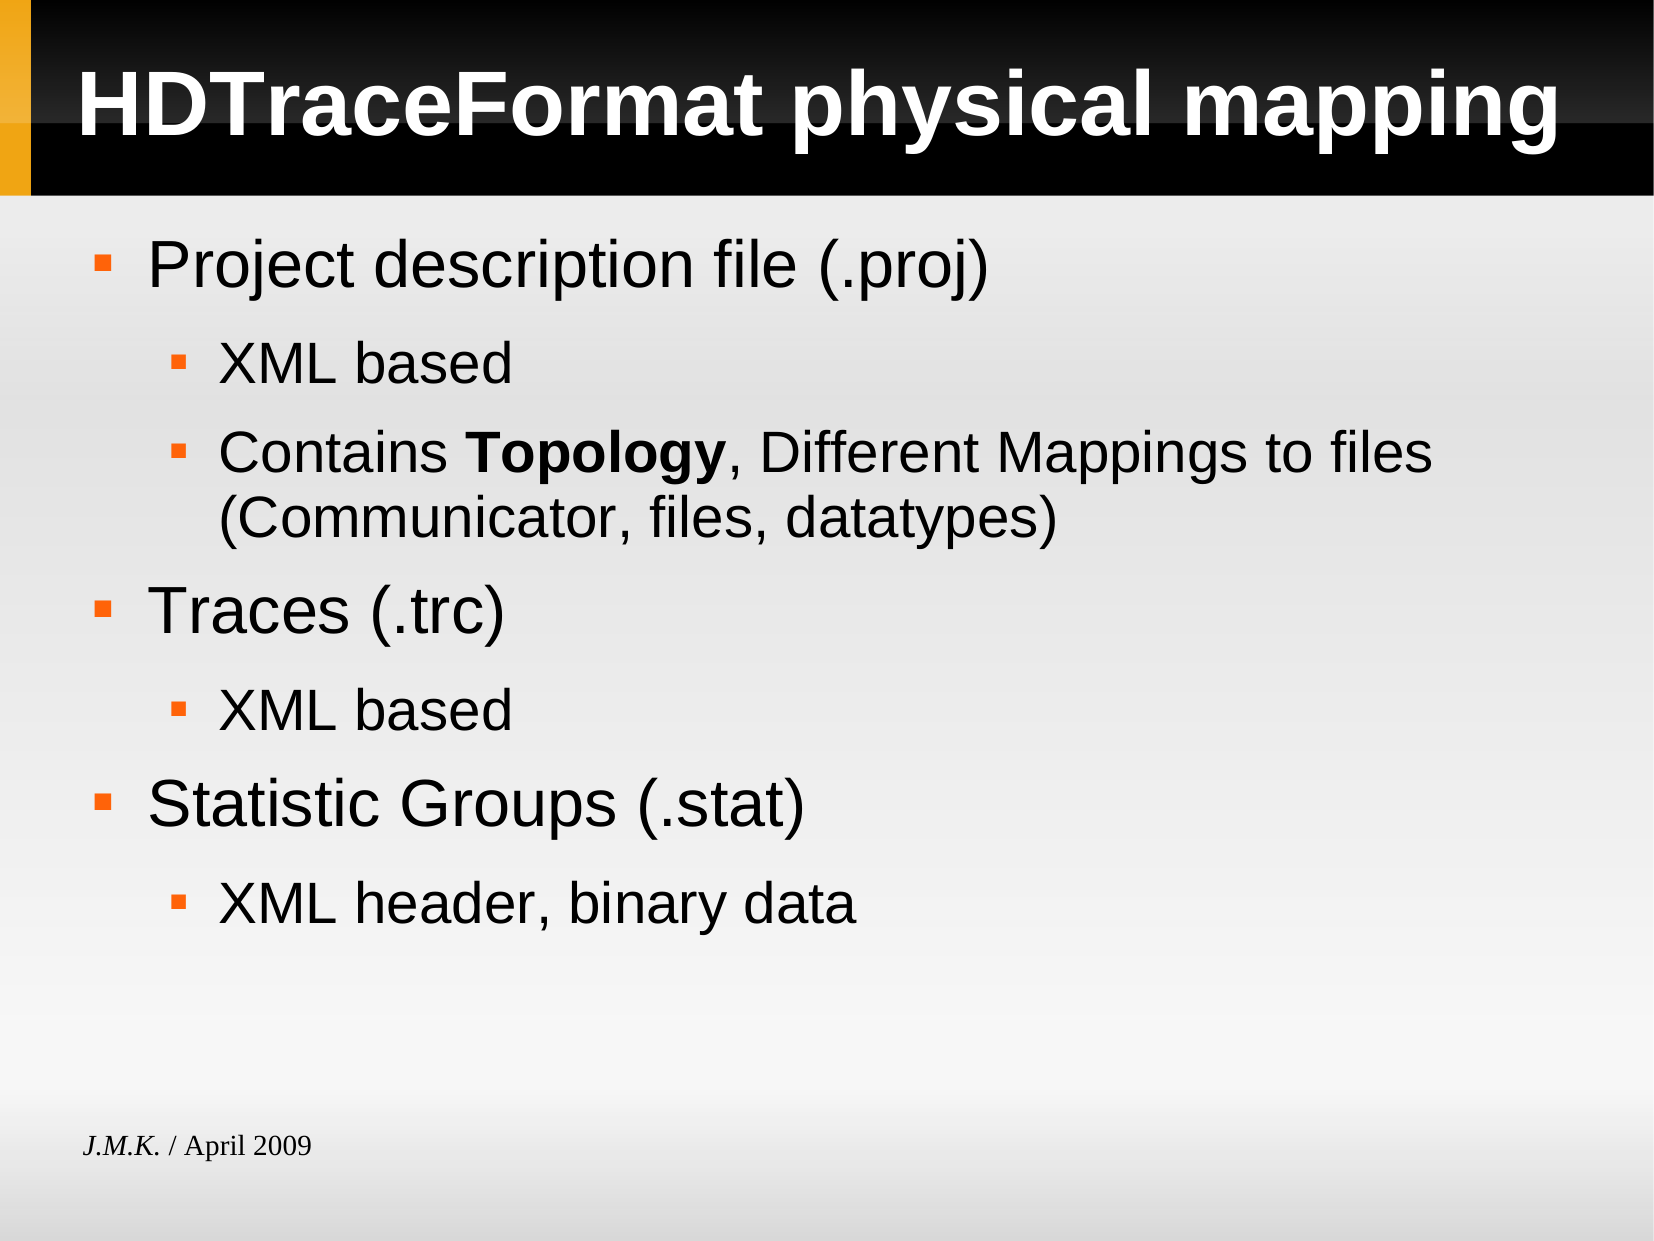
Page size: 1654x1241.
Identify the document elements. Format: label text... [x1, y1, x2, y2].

list Project description file (.proj) XML based Contains Topology, Different Mappings to files (Communicator, files, datatypes) Traces (.trc) XML based Statistic Groups (.stat) XML header, binary data [76, 226, 1565, 1107]
picture [0, 0, 1654, 1241]
title HDTraceFormat physical mapping [76, 0, 1565, 208]
